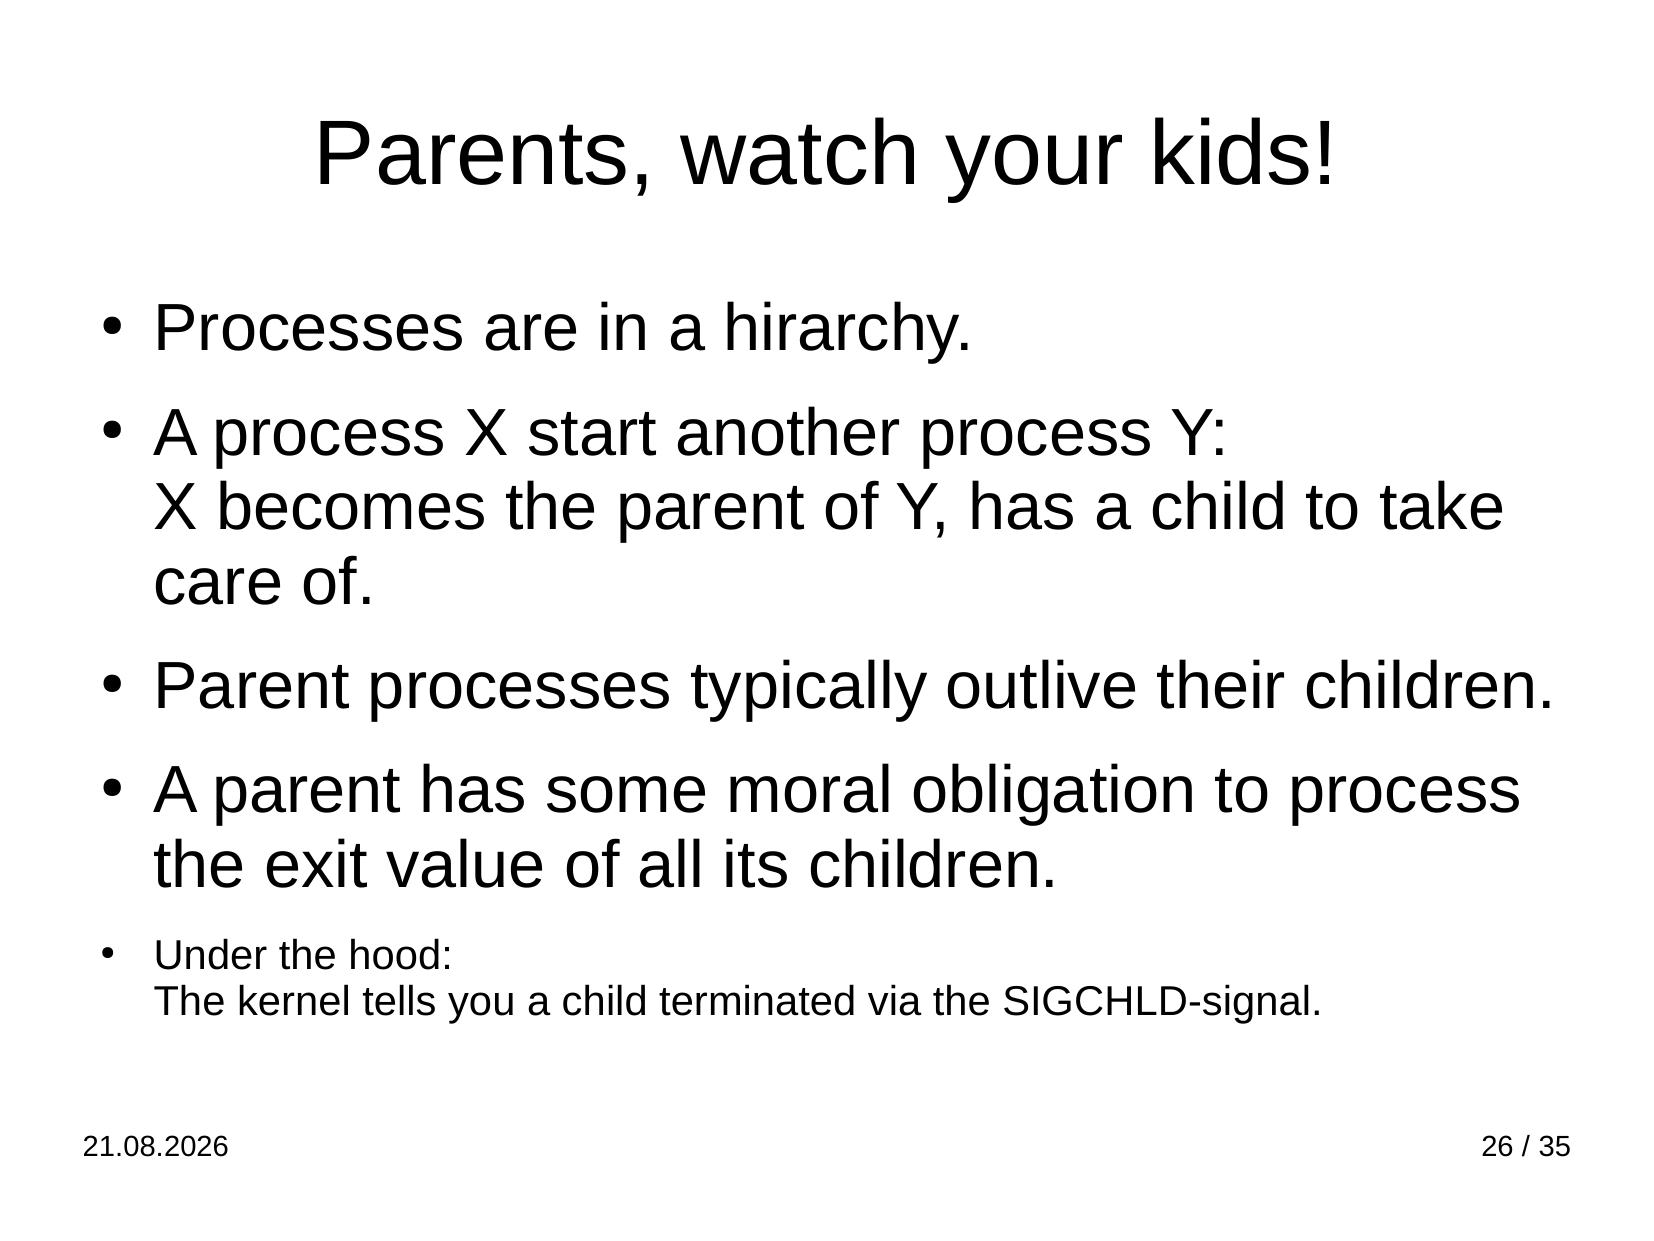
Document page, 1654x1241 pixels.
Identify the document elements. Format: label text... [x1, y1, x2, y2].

title Parents, watch your kids! [82, 49, 1571, 257]
list Processes are in a hirarchy. A process X start another process Y: X becomes the parent of Y, has a child to take care of. Parent processes typically outlive their children. A parent has some moral obligation to process the exit value of all its children. Under the hood: The kernel tells you a child terminated via the SIGCHLD-signal. [82, 290, 1571, 1075]
